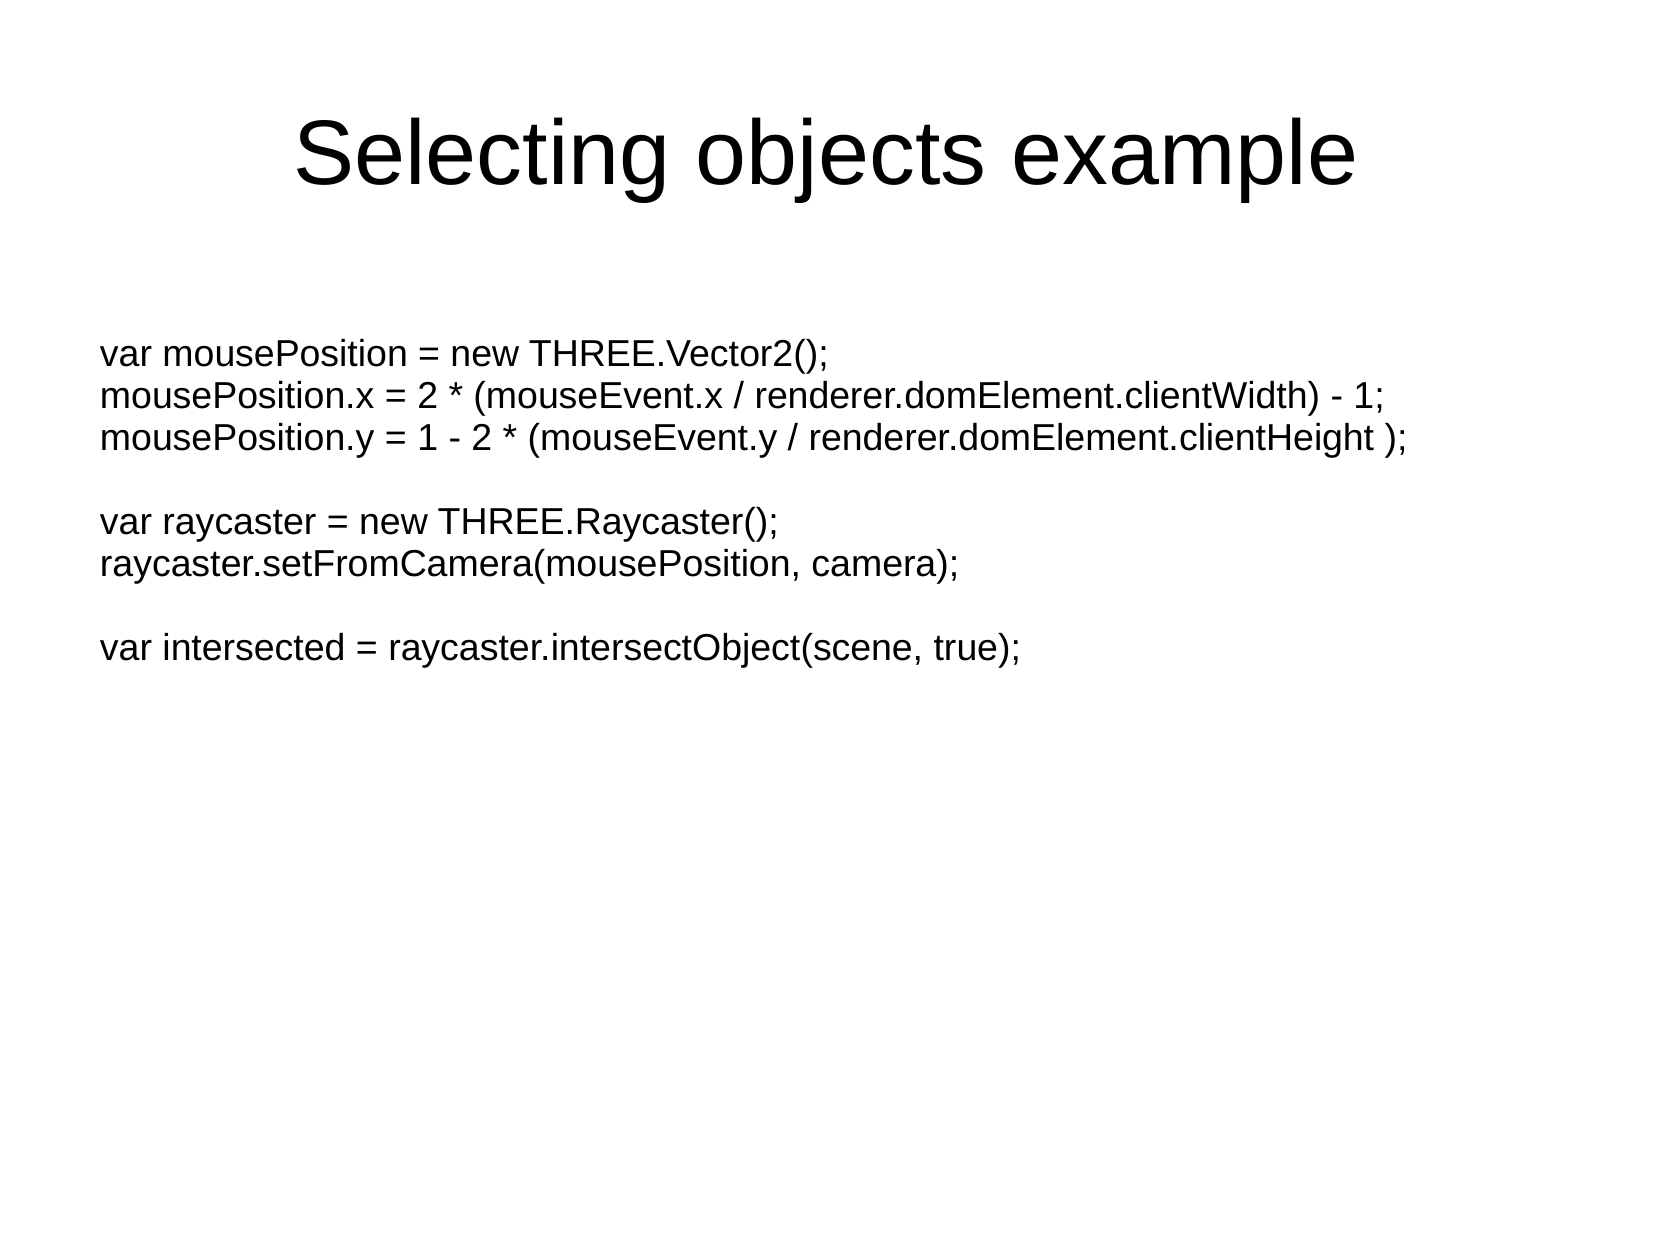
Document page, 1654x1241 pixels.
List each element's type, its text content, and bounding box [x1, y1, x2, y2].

text_box var mousePosition = new THREE.Vector2(); mousePosition.x = 2 * (mouseEvent.x / renderer.domElement.clientWidth) - 1; mousePosition.y = 1 - 2 * (mouseEvent.y / renderer.domElement.clientHeight ); var raycaster = new THREE.Raycaster(); raycaster.setFromCamera(mousePosition, camera); var intersected = raycaster.intersectObject(scene, true); [85, 325, 1571, 676]
title Selecting objects example [82, 49, 1571, 257]
